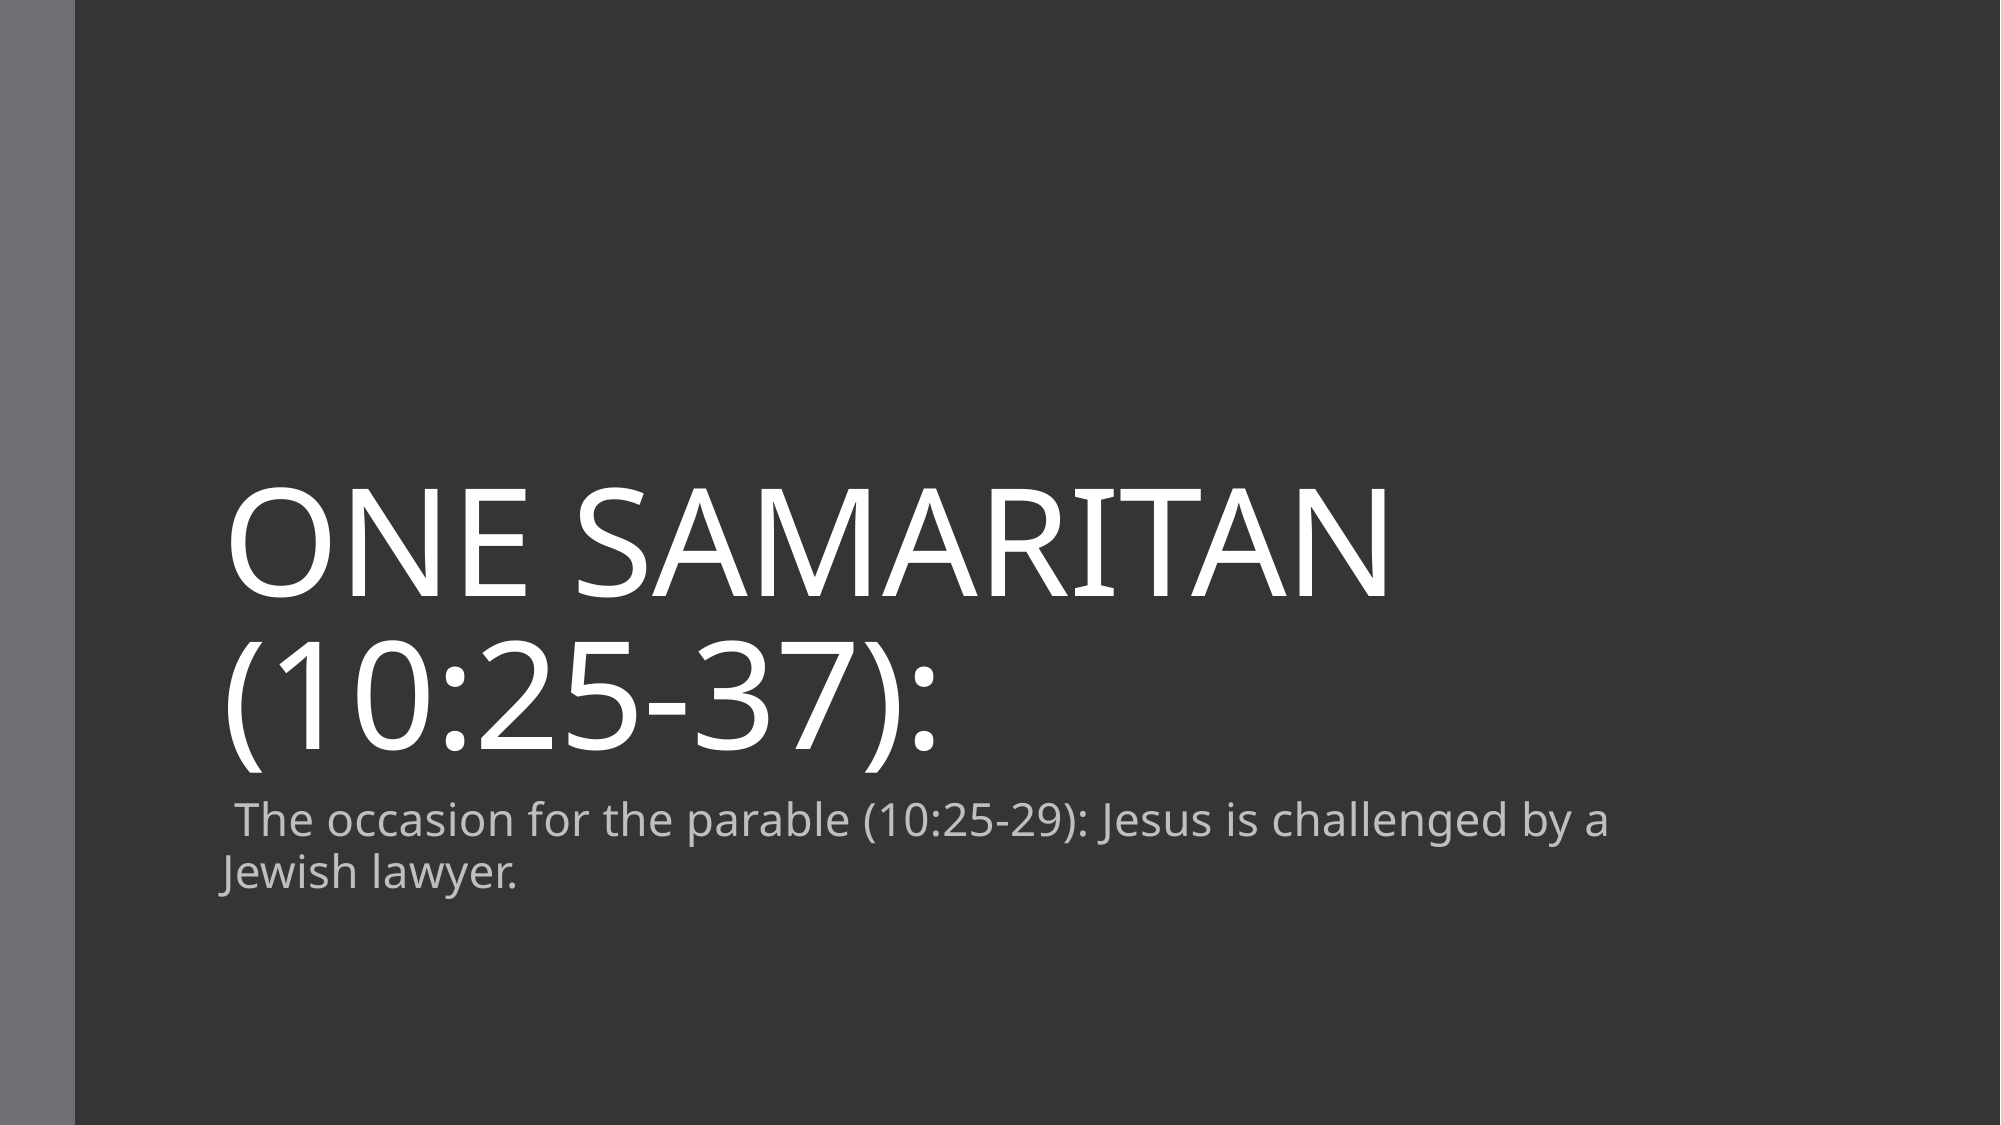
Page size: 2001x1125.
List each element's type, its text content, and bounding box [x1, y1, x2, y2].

subtitle The occasion for the parable (10:25-29): Jesus is challenged by a Jewish lawyer. [206, 787, 1752, 1066]
title ONE SAMARITAN (10:25-37): [206, 124, 1752, 787]
